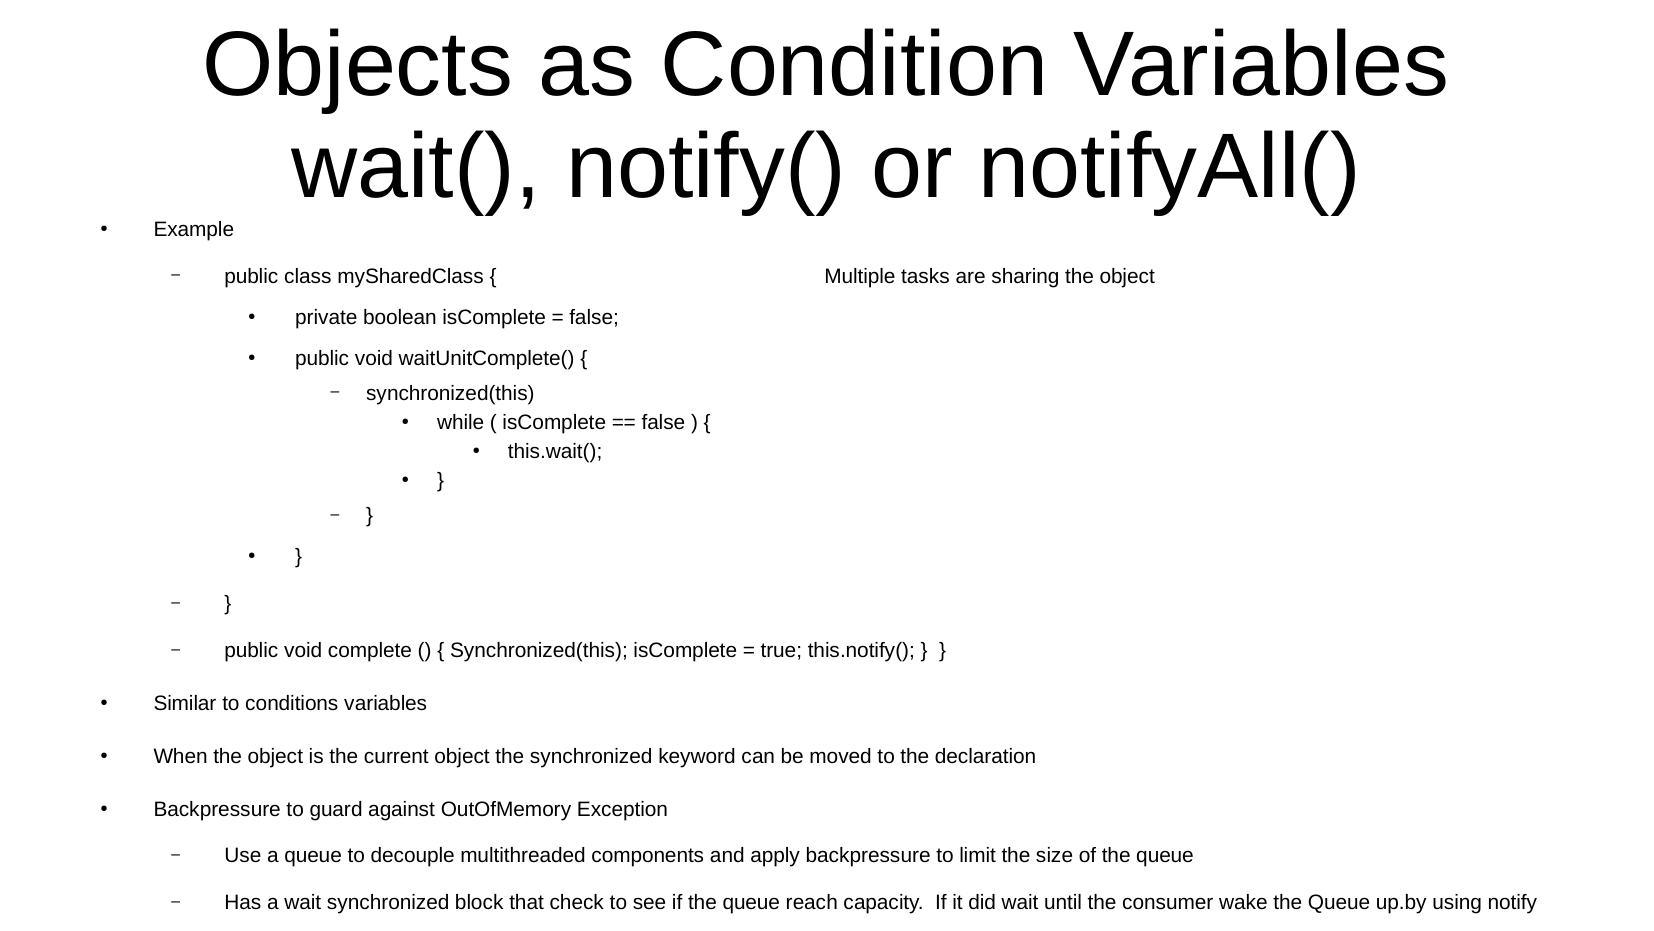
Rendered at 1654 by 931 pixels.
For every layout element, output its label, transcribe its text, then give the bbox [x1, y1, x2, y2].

list Example public class mySharedClass { Multiple tasks are sharing the object private boolean isComplete = false; public void waitUnitComplete() { synchronized(this) while ( isComplete == false ) { this.wait(); } } } } public void complete () { Synchronized(this); isComplete = true; this.notify(); } } Similar to conditions variables When the object is the current object the synchronized keyword can be moved to the declaration Backpressure to guard against OutOfMemory Exception Use a queue to decouple multithreaded components and apply backpressure to limit the size of the queue Has a wait synchronized block that check to see if the queue reach capacity. If it did wait until the consumer wake the Queue up.by using notify [82, 217, 1621, 916]
title Objects as Condition Variables wait(), notify() or notifyAll() [82, 12, 1571, 217]
